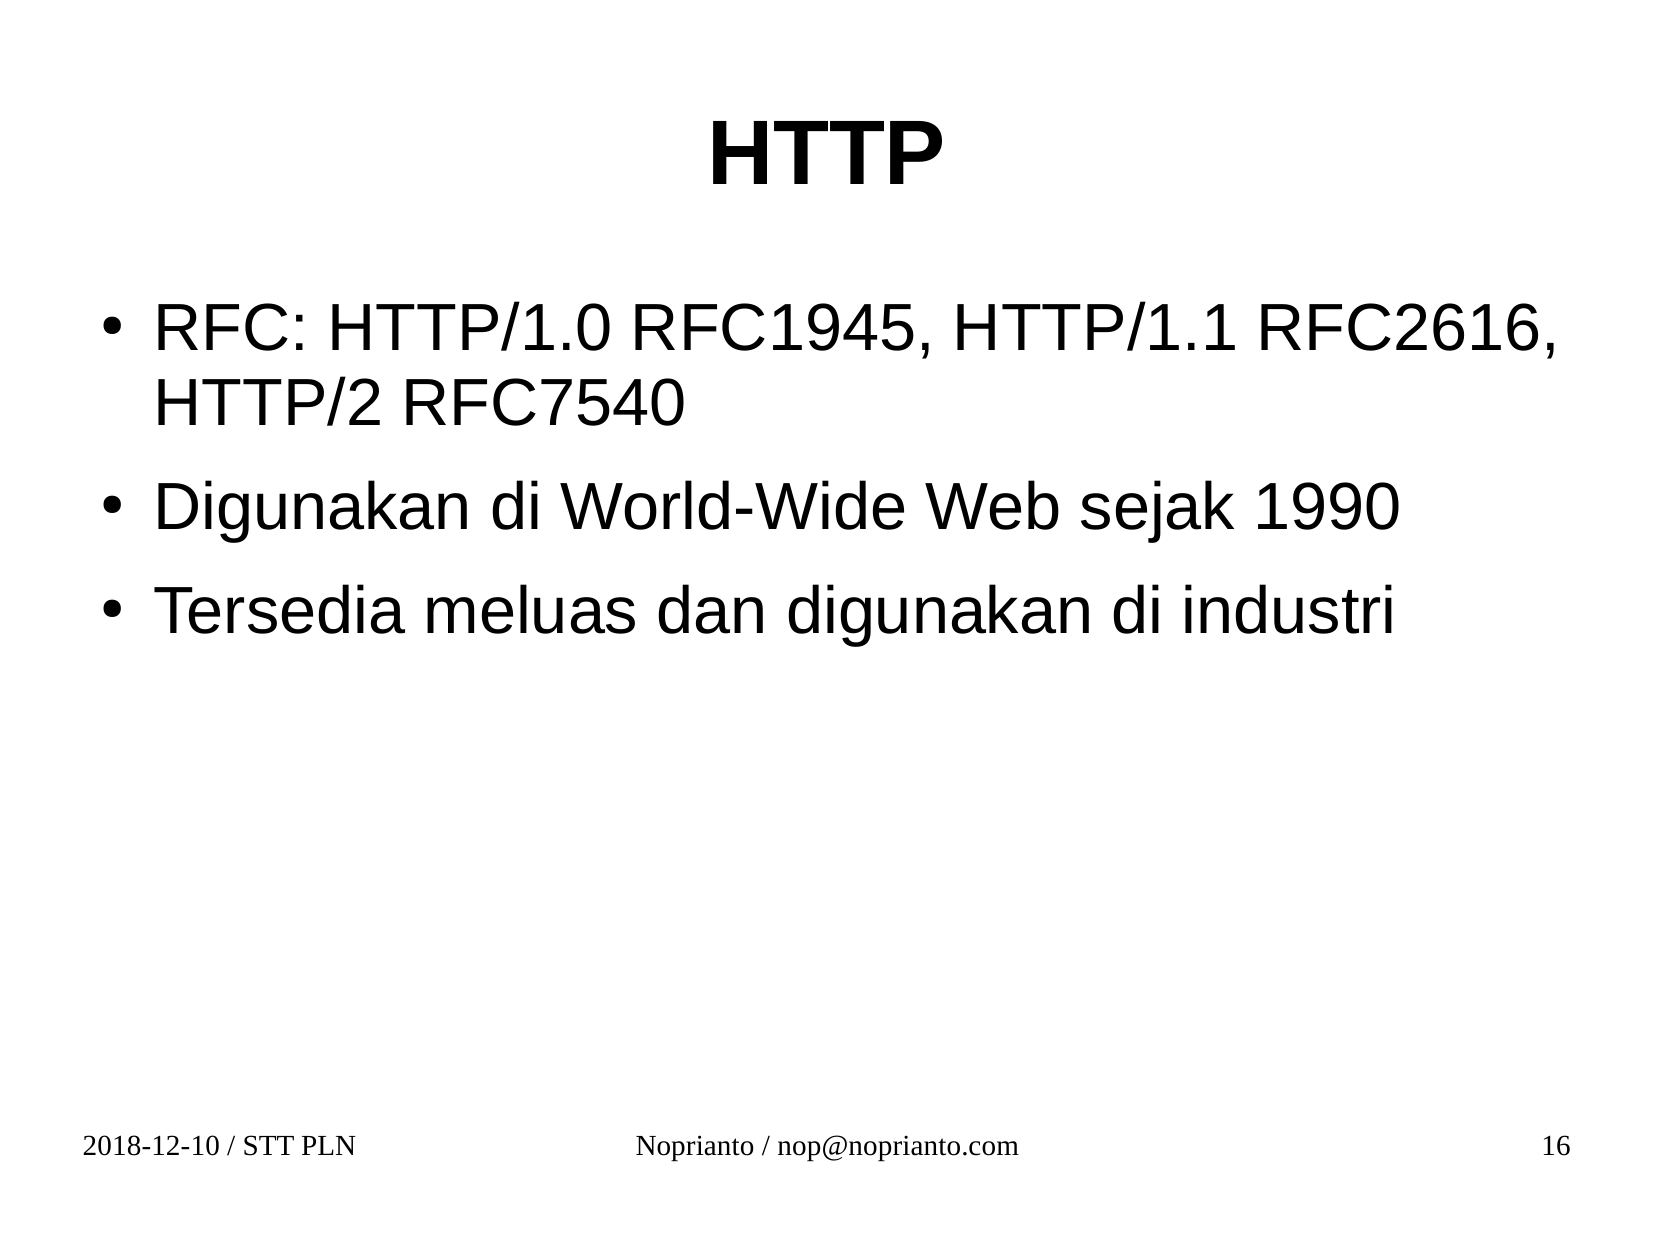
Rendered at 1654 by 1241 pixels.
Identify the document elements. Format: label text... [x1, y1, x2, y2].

title HTTP [82, 49, 1571, 257]
list RFC: HTTP/1.0 RFC1945, HTTP/1.1 RFC2616, HTTP/2 RFC7540 Digunakan di World-Wide Web sejak 1990 Tersedia meluas dan digunakan di industri [82, 290, 1571, 1010]
